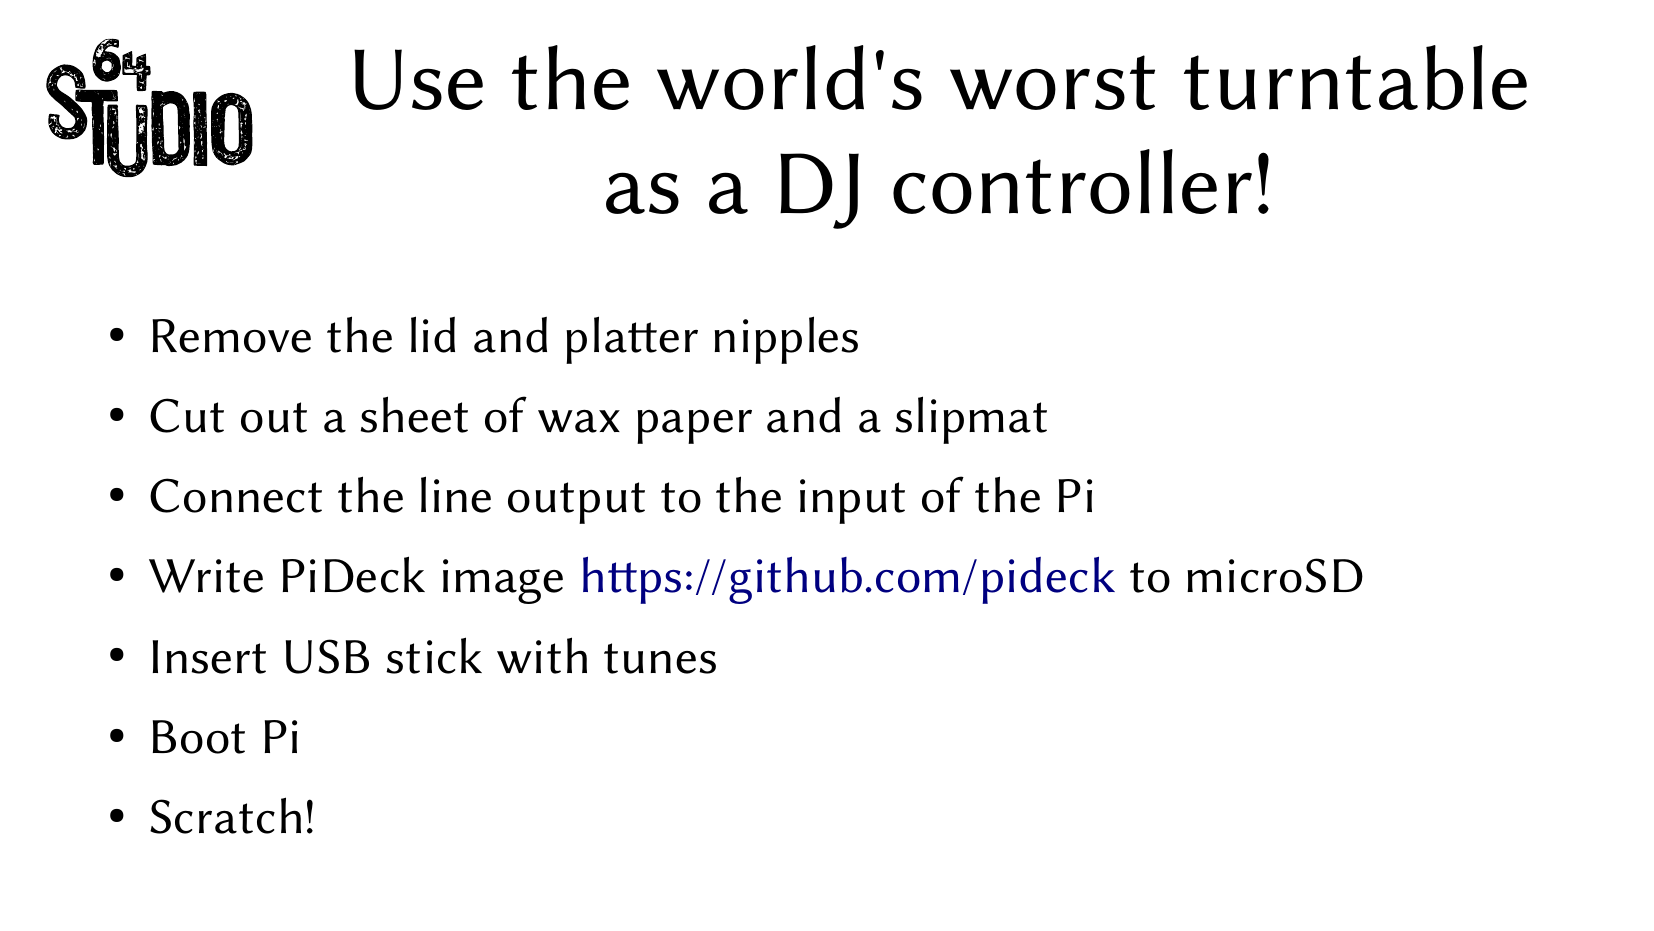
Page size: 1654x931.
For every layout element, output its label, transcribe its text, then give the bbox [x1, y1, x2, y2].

title Use the world's worst turntable as a DJ controller! [307, 27, 1571, 237]
list Remove the lid and platter nipples Cut out a sheet of wax paper and a slipmat Connect the line output to the input of the Pi Write PiDeck image https://github.com/pideck to microSD Insert USB stick with tunes Boot Pi Scratch! [94, 307, 1583, 847]
